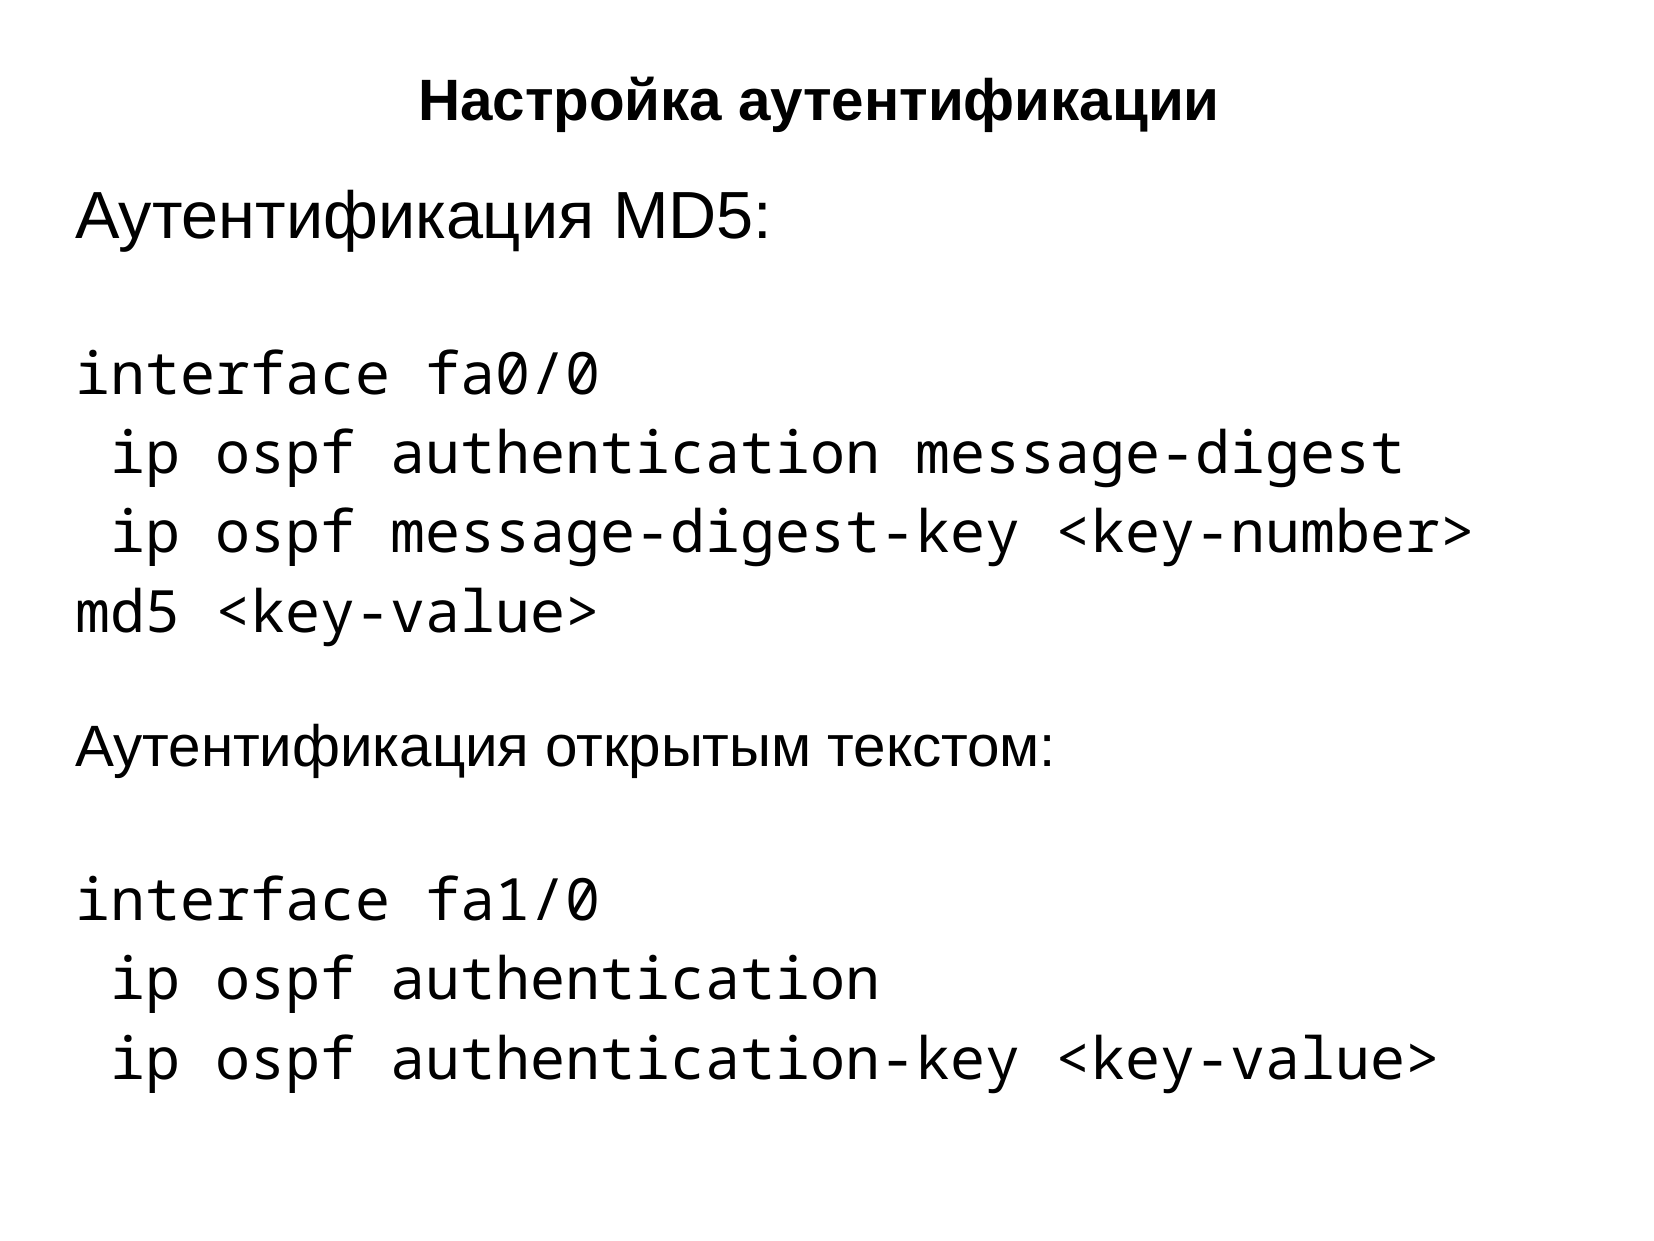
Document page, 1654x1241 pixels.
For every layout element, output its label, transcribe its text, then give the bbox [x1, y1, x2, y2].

title Настройка аутентификации [75, 37, 1564, 169]
subtitle Аутентификация MD5: interface fa0/0 ip ospf authentication message-digest ip ospf message-digest-key <key-number> md5 <key-value> Аутентификация открытым текстом: interface fa1/0 ip ospf authentication ip ospf authentication-key <key-value> [75, 185, 1613, 1168]
